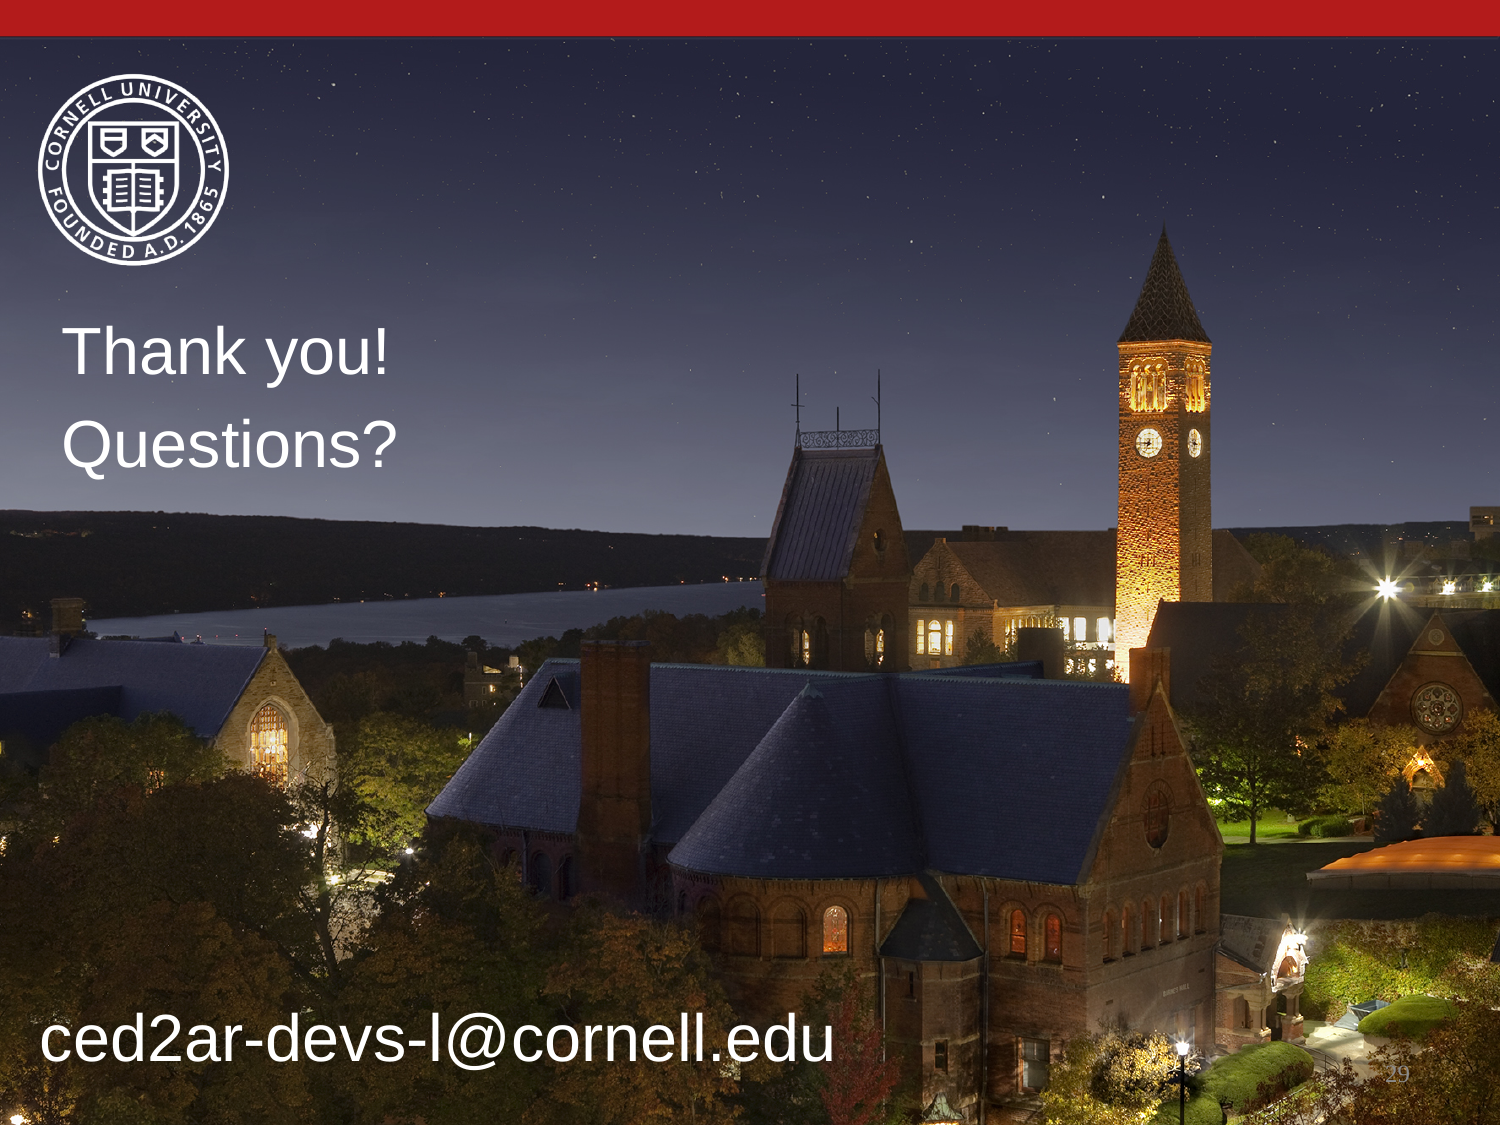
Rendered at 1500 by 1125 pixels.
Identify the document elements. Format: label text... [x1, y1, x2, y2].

slide_number <number> [1074, 1042, 1425, 1103]
list Thank you! Questions? [46, 299, 817, 525]
text_box ced2ar-devs-l@cornell.edu [24, 987, 875, 1088]
picture [0, 37, 1500, 1125]
